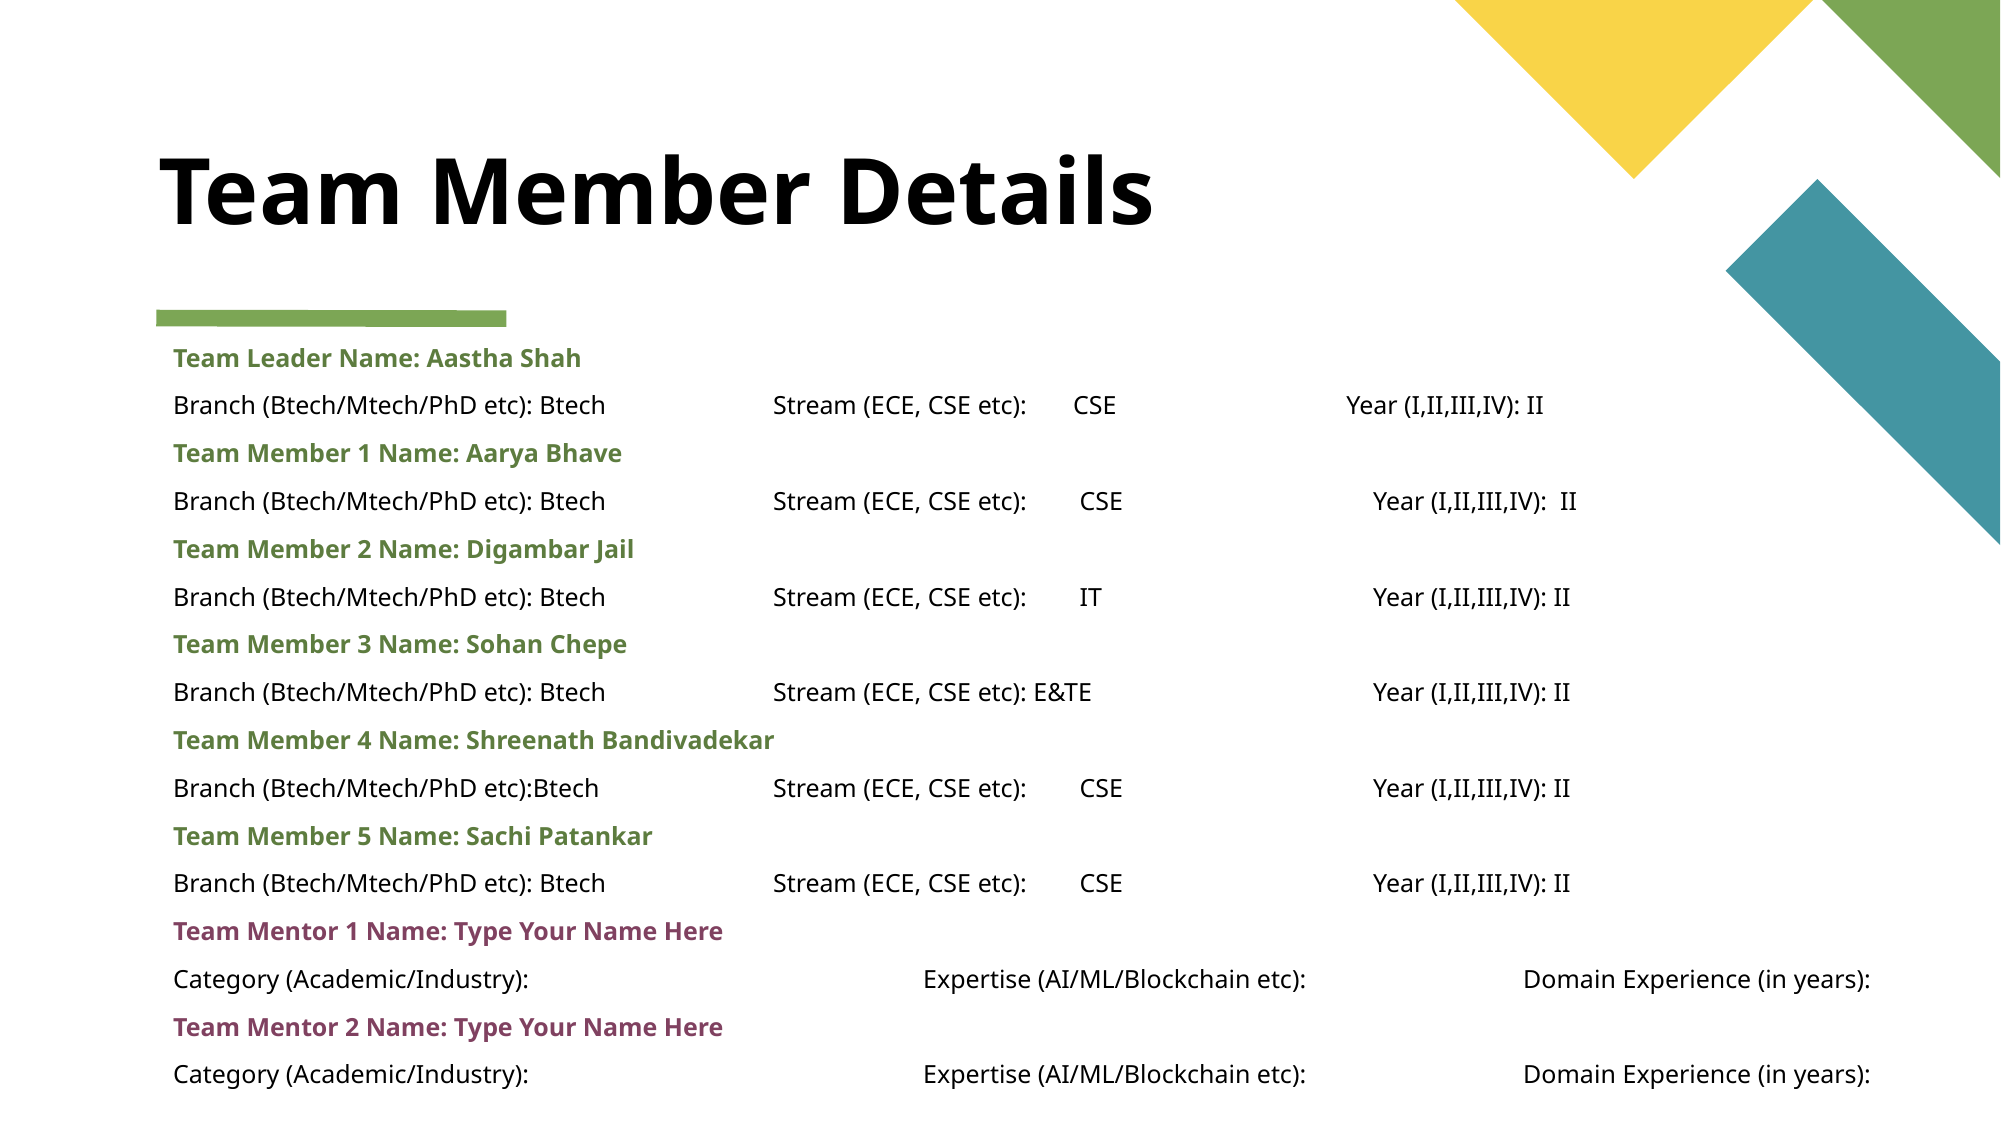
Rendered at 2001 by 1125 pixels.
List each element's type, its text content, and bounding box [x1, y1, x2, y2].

list Team Leader Name: Aastha Shah Branch (Btech/Mtech/PhD etc): Btech Stream (ECE, CSE etc): CSE Year (I,II,III,IV): II Team Member 1 Name: Aarya Bhave Branch (Btech/Mtech/PhD etc): Btech Stream (ECE, CSE etc): CSE Year (I,II,III,IV): II Team Member 2 Name: Digambar Jail Branch (Btech/Mtech/PhD etc): Btech Stream (ECE, CSE etc): IT Year (I,II,III,IV): II Team Member 3 Name: Sohan Chepe Branch (Btech/Mtech/PhD etc): Btech Stream (ECE, CSE etc): E&TE Year (I,II,III,IV): II Team Member 4 Name: Shreenath Bandivadekar Branch (Btech/Mtech/PhD etc):Btech Stream (ECE, CSE etc): CSE Year (I,II,III,IV): II Team Member 5 Name: Sachi Patankar Branch (Btech/Mtech/PhD etc): Btech Stream (ECE, CSE etc): CSE Year (I,II,III,IV): II Team Mentor 1 Name: Type Your Name Here Category (Academic/Industry): Expertise (AI/ML/Blockchain etc): Domain Experience (in years): Team Mentor 2 Name: Type Your Name Here Category (Academic/Industry): Expertise (AI/ML/Blockchain etc): Domain Experience (in years): [158, 338, 1987, 1113]
title Team Member Details [158, 144, 1244, 245]
